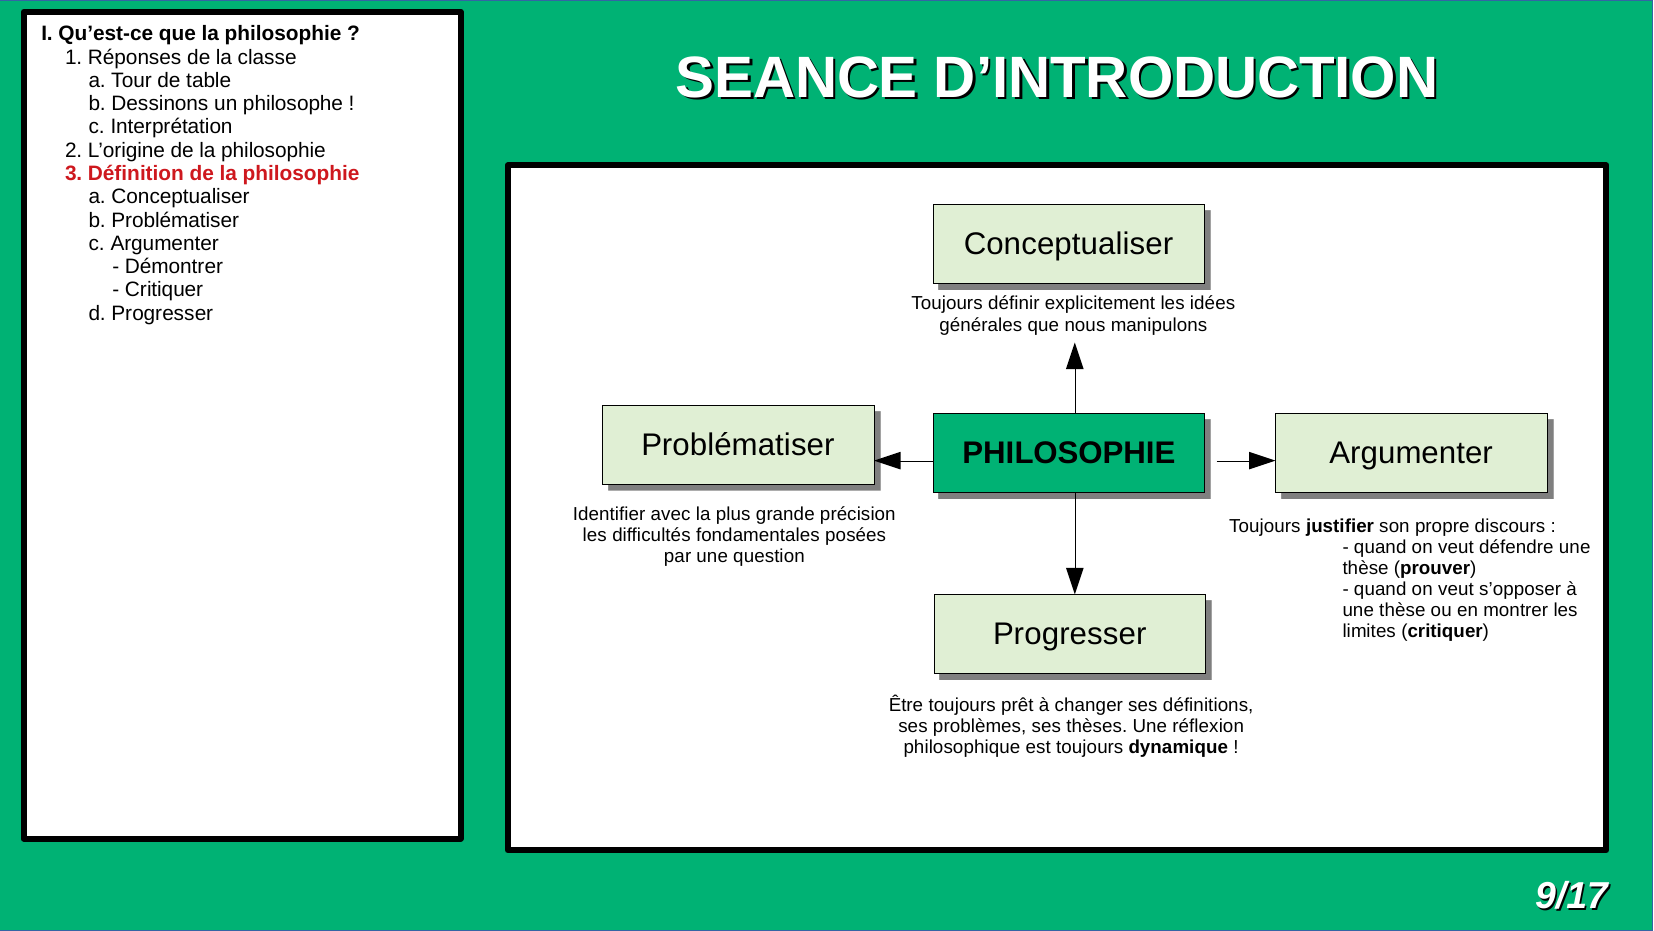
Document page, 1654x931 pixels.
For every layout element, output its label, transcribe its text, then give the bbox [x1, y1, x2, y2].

text_box I. Qu’est-ce que la philosophie ? 1. Réponses de la classe a. Tour de table b. Dessinons un philosophe ! c. Interprétation 2. L’origine de la philosophie 3. Définition de la philosophie a. Conceptualiser b. Problématiser c. Argumenter - Démontrer - Critiquer d. Progresser [23, 11, 461, 839]
text_box Conceptualiser [933, 204, 1205, 284]
text_box SEANCE D’INTRODUCTION [507, 0, 1607, 154]
text_box Toujours justifier son propre discours : - quand on veut défendre une thèse (prouver) - quand on veut s’opposer à une thèse ou en montrer les limites (critiquer) [1179, 507, 1607, 649]
text_box Être toujours prêt à changer ses définitions, ses problèmes, ses thèses. Une réflexion philosophique est toujours dynamique ! [874, 687, 1301, 766]
text_box Identifier avec la plus grande précision les difficultés fondamentales posées par une question [484, 496, 911, 574]
text_box Argumenter [1275, 413, 1548, 493]
text_box PHILOSOPHIE [933, 413, 1205, 493]
text_box Problématiser [602, 405, 875, 485]
text_box [0, 0, 1653, 931]
text_box Toujours définir explicitement les idées générales que nous manipulons [896, 285, 1323, 343]
text_box Progresser [934, 594, 1206, 674]
text_box <numéro>/17 [1464, 867, 1623, 931]
